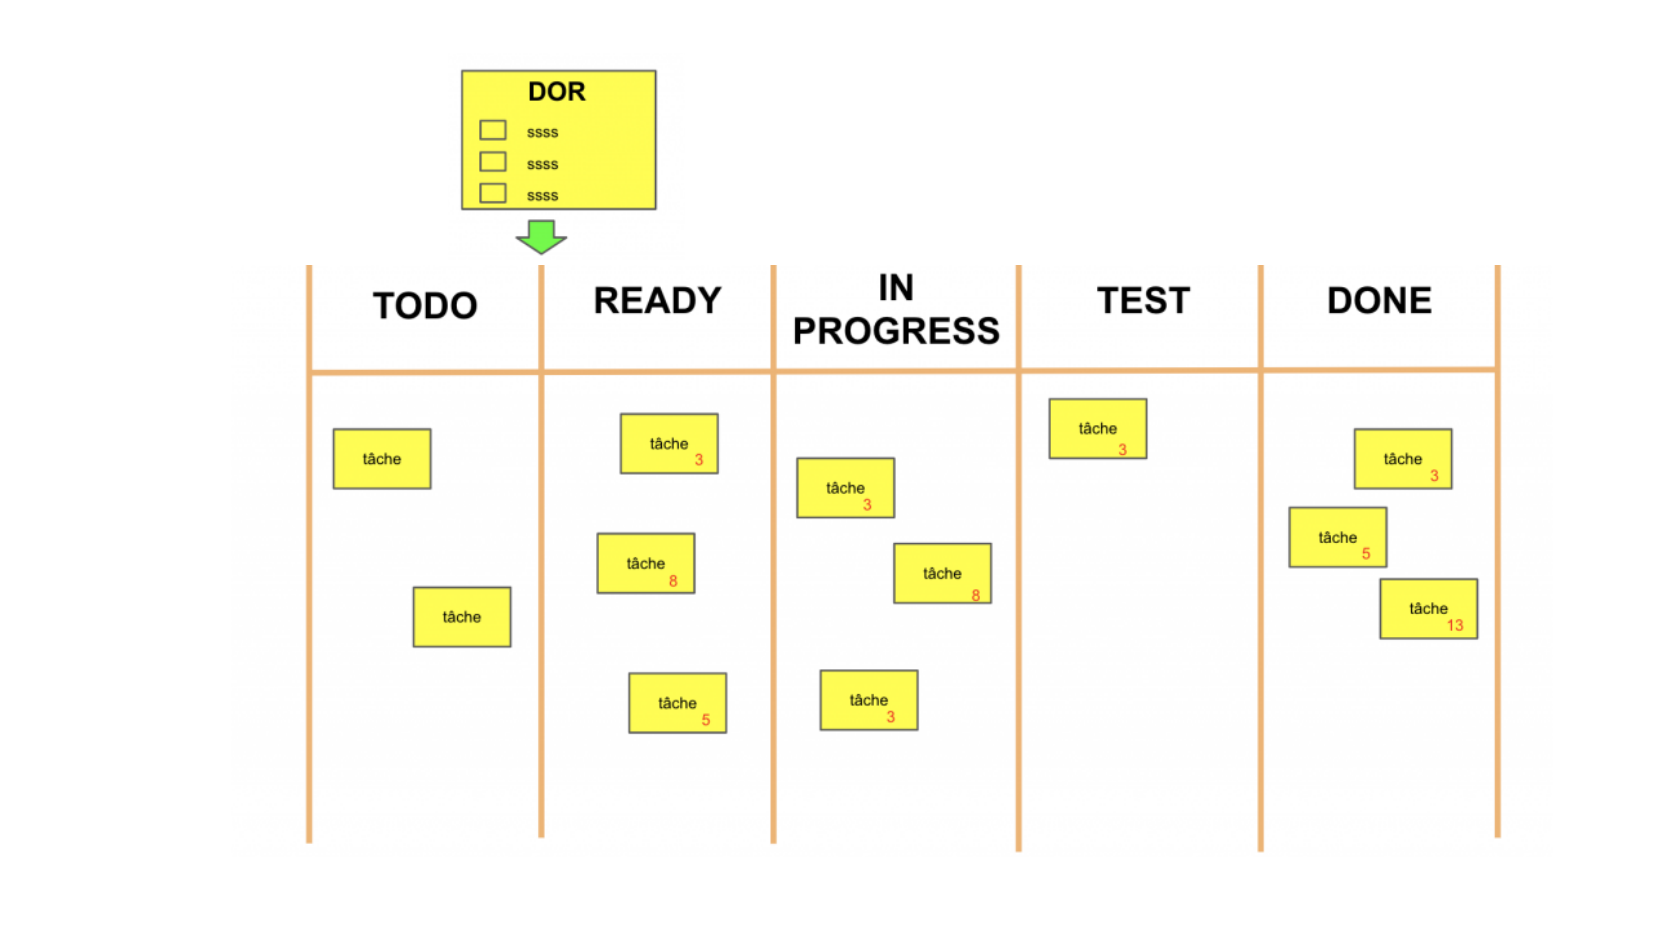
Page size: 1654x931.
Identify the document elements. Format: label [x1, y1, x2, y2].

picture [448, 53, 685, 260]
picture [231, 265, 1553, 857]
